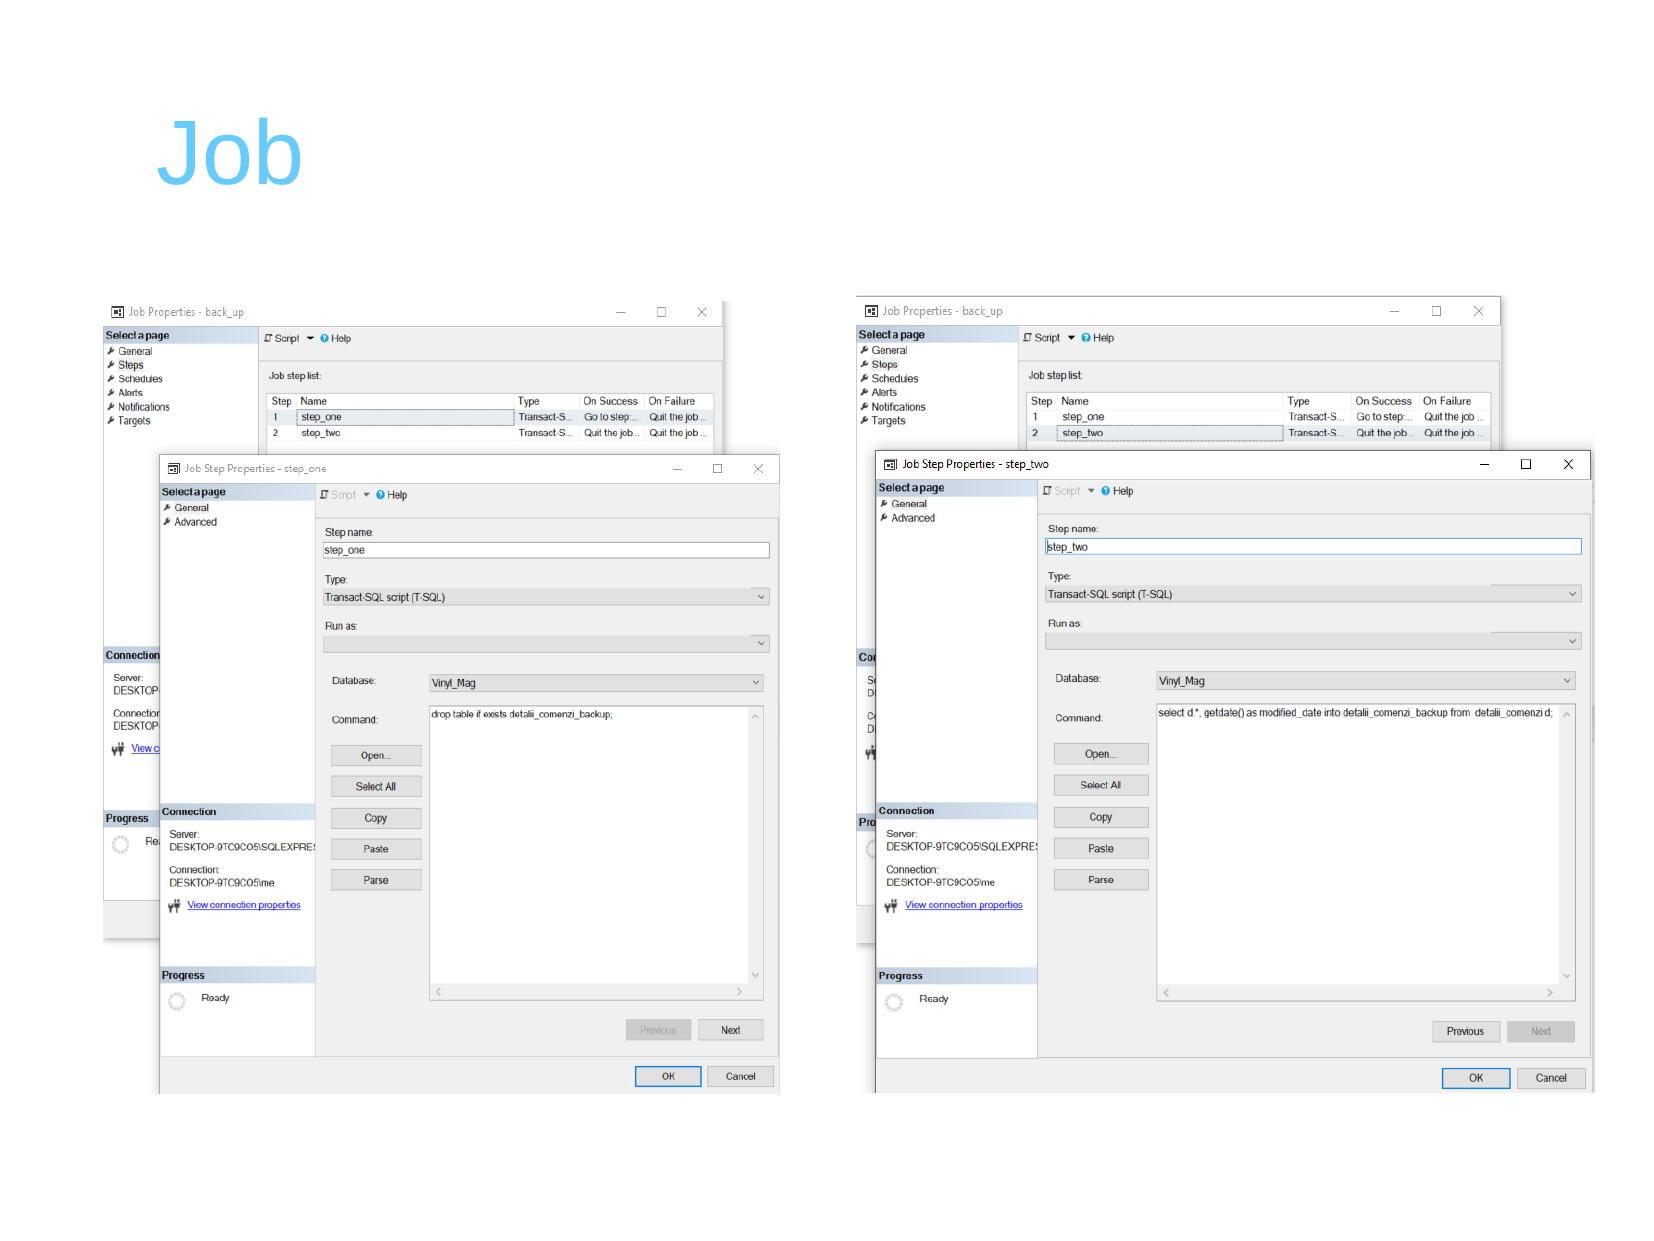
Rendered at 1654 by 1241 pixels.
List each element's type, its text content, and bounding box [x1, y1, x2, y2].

title Job [82, 49, 1571, 257]
picture [856, 295, 1595, 1093]
picture [103, 301, 780, 1094]
